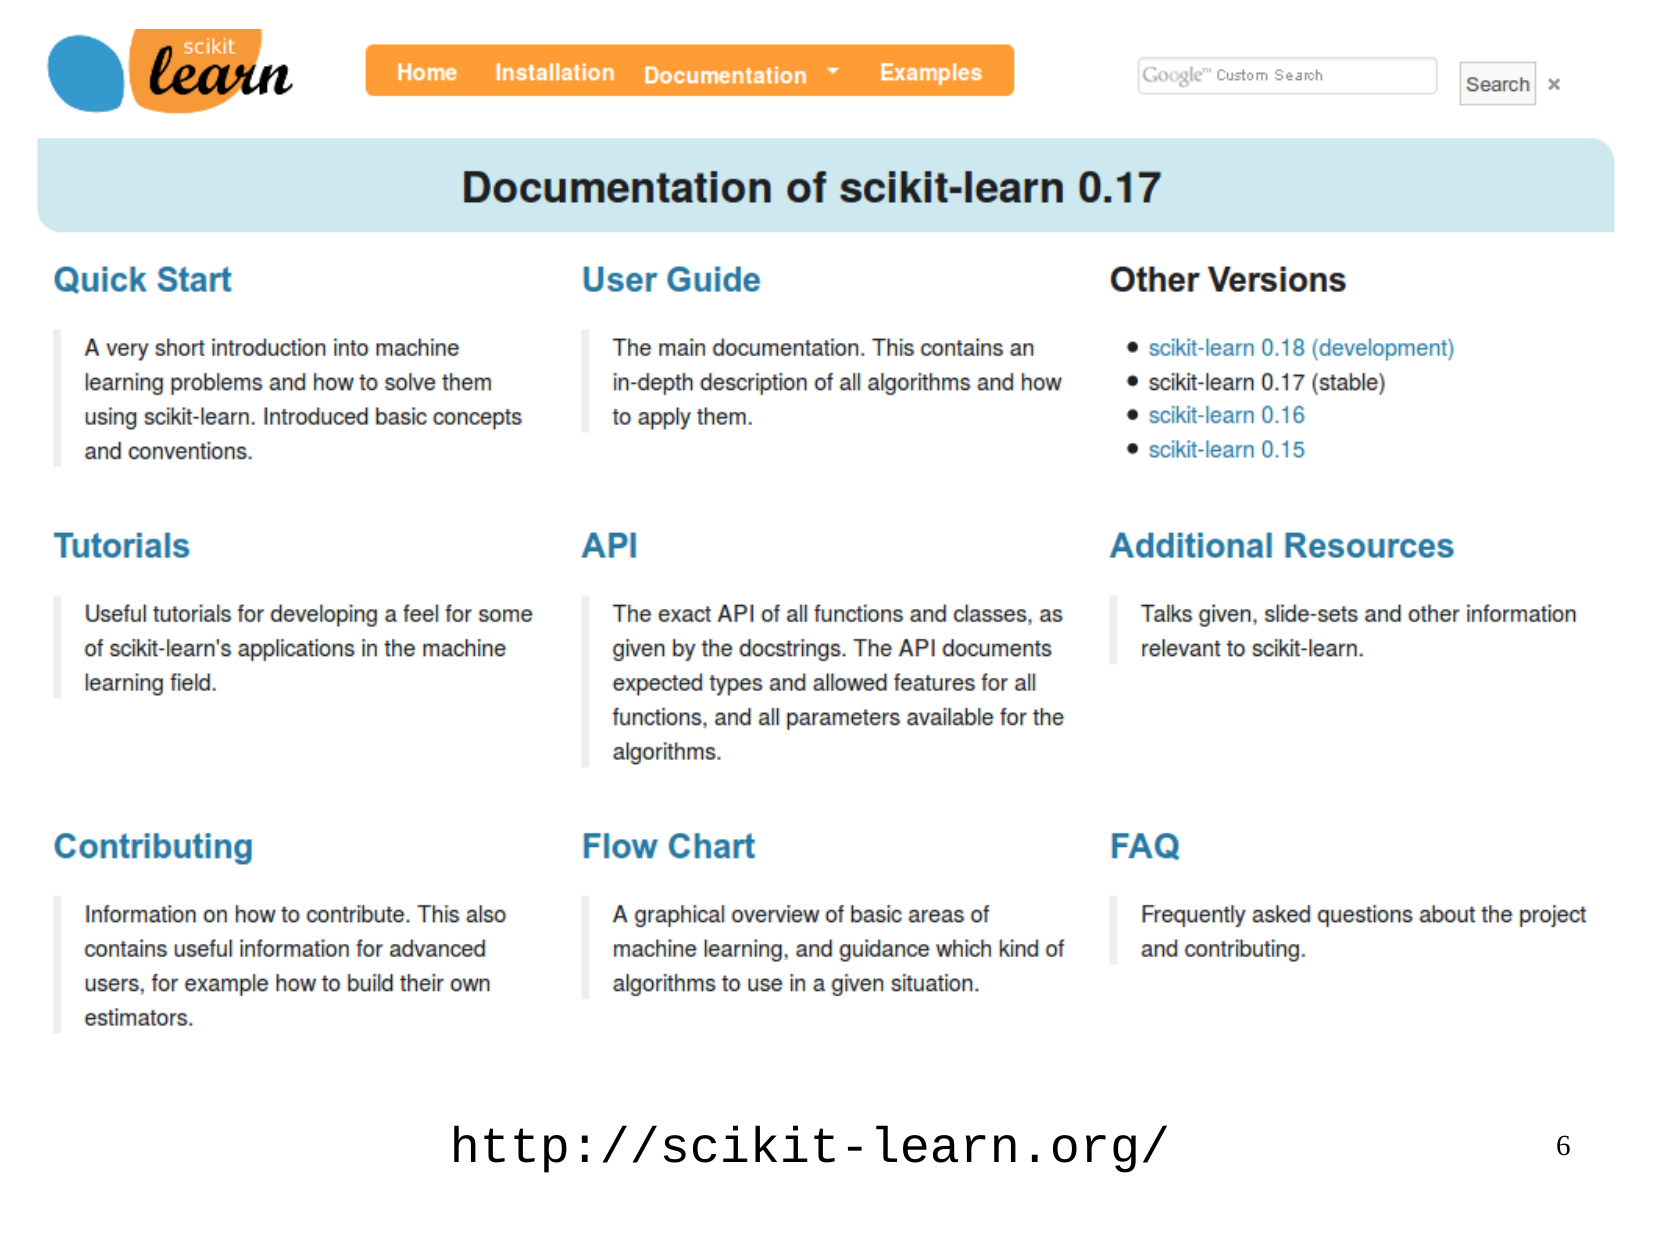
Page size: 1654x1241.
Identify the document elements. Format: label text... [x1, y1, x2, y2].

text_box http://scikit-learn.org/ [435, 1113, 1185, 1186]
picture [30, 29, 1624, 1076]
